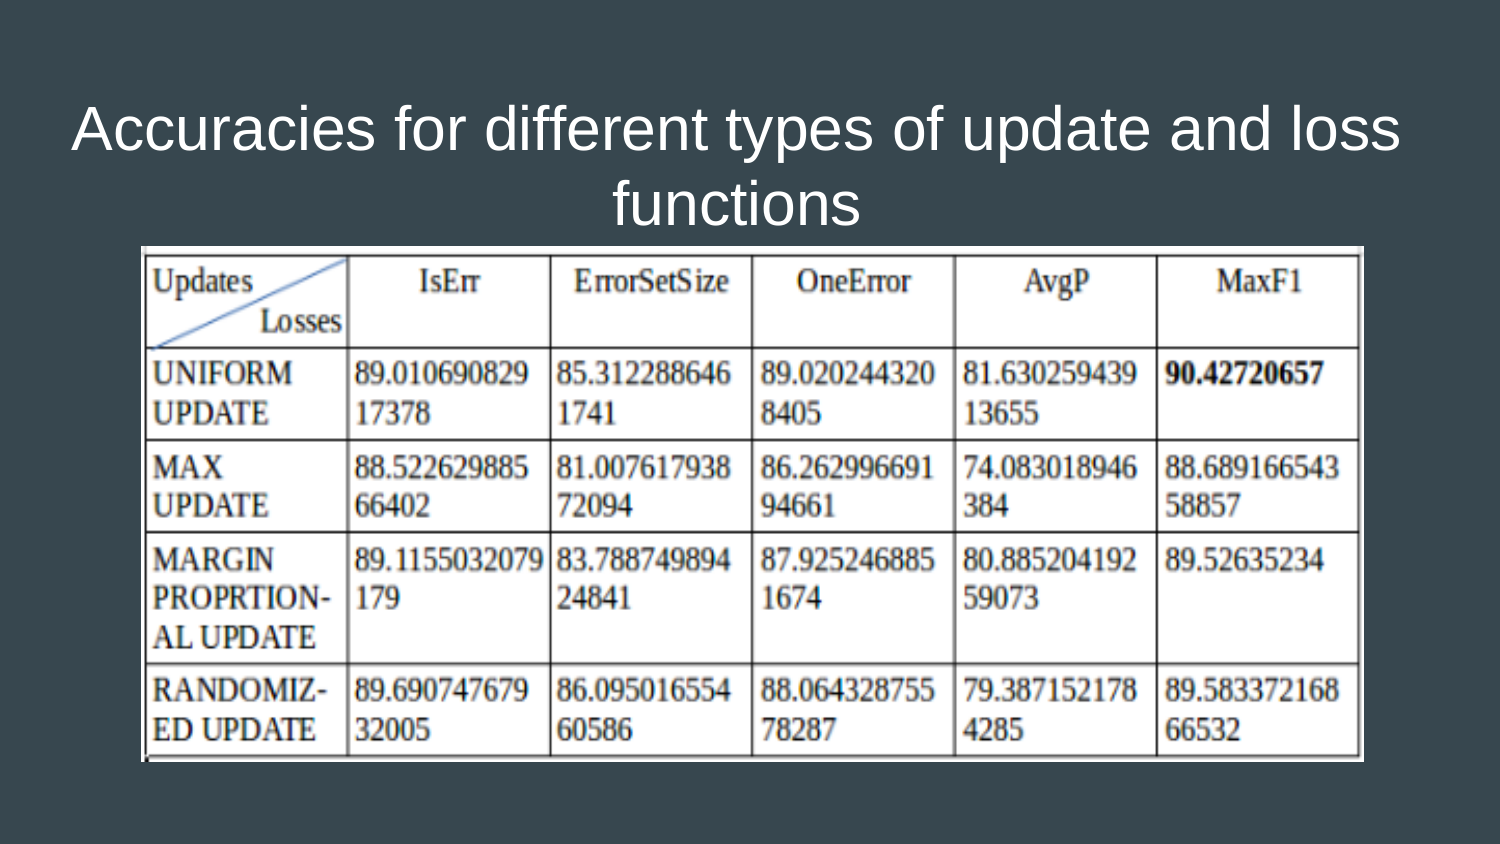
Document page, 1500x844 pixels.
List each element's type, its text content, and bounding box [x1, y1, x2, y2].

title Accuracies for different types of update and loss functions [38, 72, 1437, 167]
picture [141, 246, 1364, 762]
